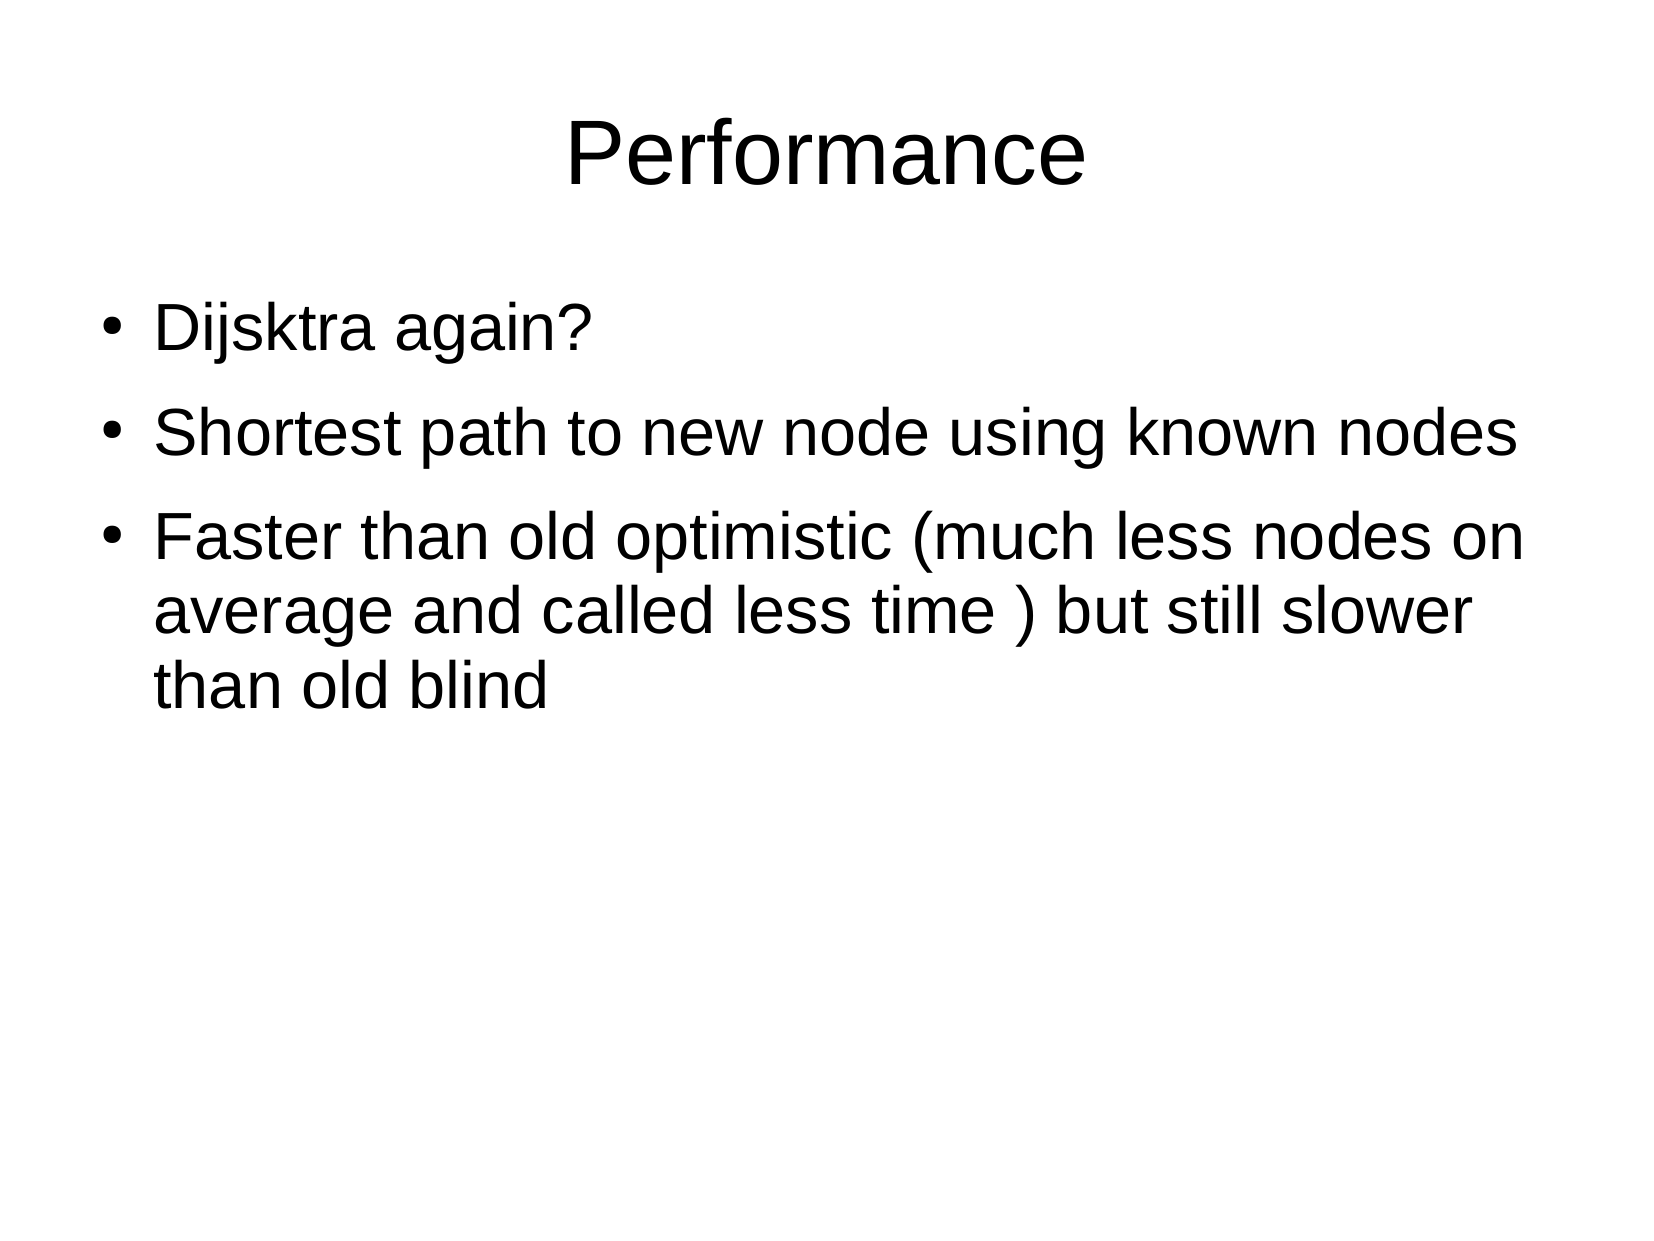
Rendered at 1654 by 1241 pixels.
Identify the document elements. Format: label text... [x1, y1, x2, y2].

list Dijsktra again? Shortest path to new node using known nodes Faster than old optimistic (much less nodes on average and called less time ) but still slower than old blind [82, 290, 1571, 1010]
title Performance [82, 49, 1571, 257]
